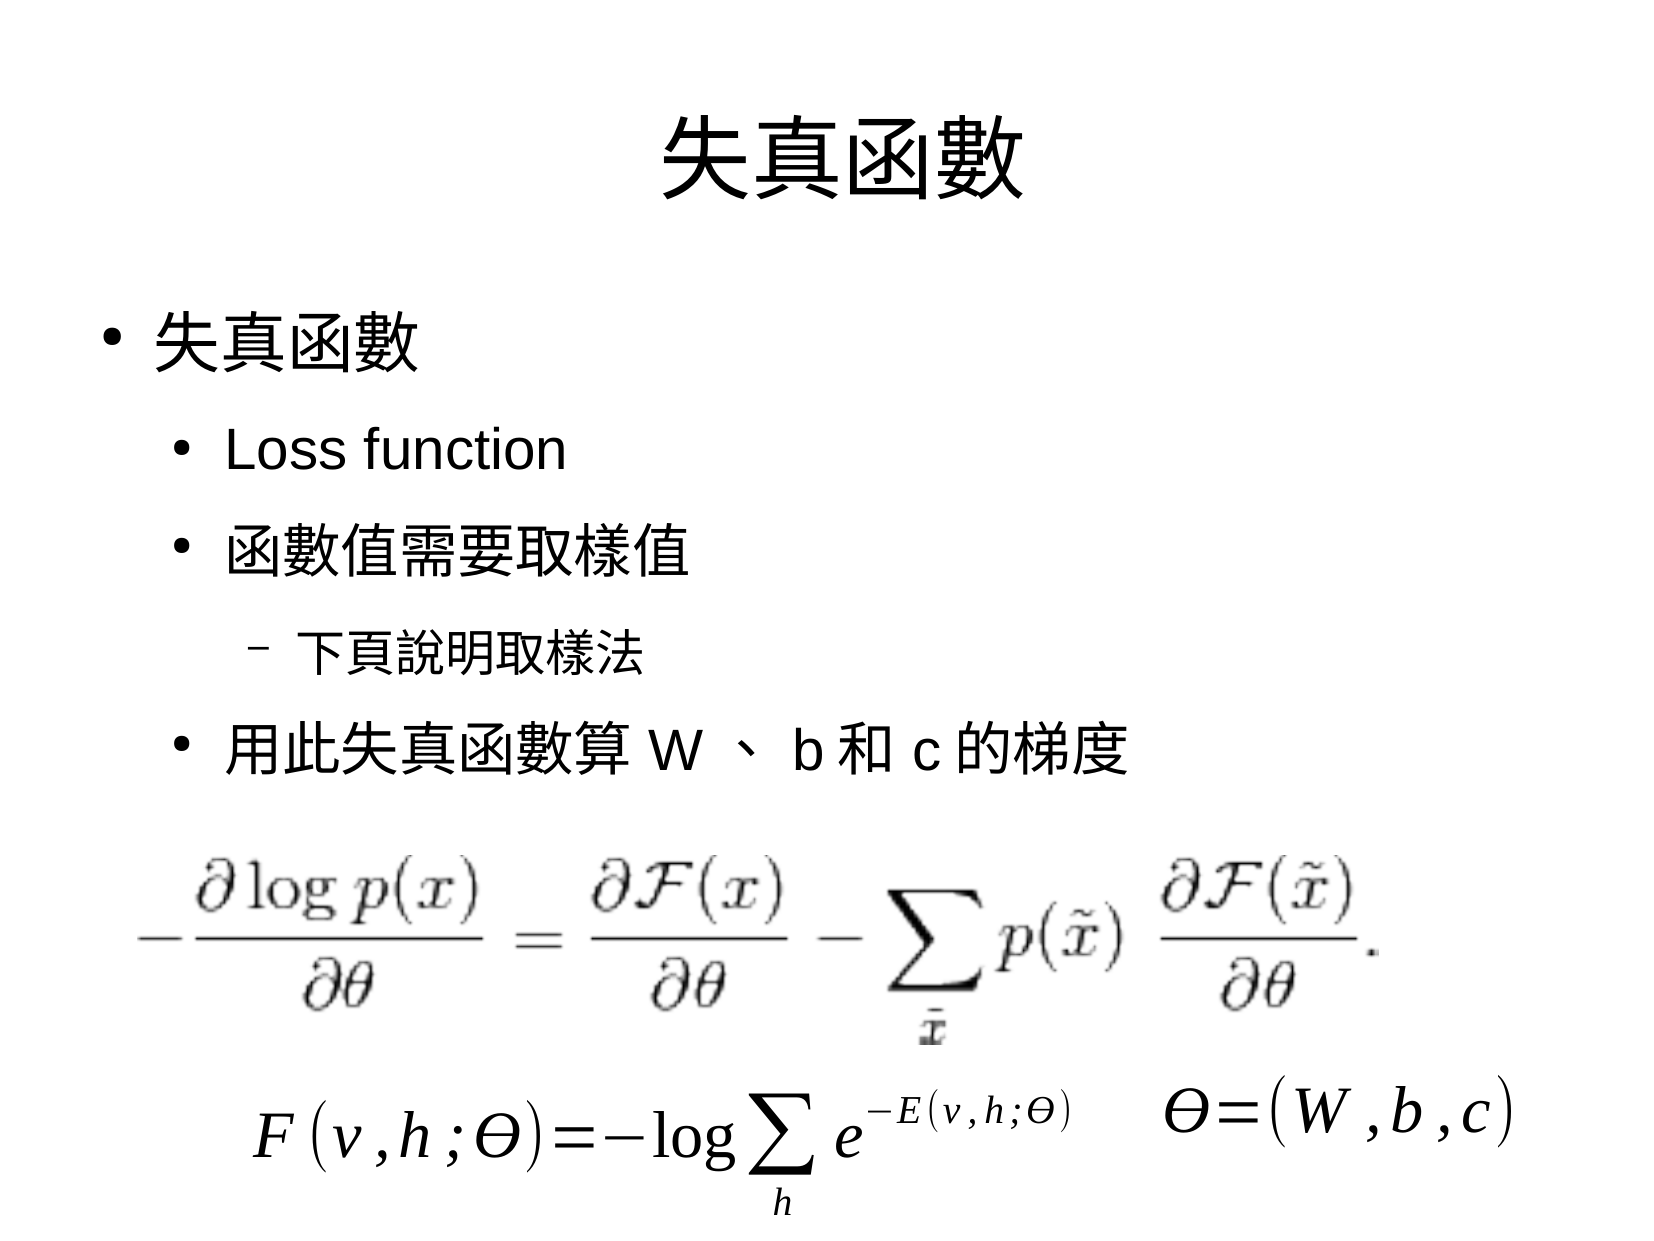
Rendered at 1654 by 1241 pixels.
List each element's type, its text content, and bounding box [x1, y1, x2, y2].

list 失真函數 Loss function 函數值需要取樣值 下頁說明取樣法 用此失真函數算W、b和c的梯度 [82, 290, 1571, 1109]
picture [137, 855, 1379, 1045]
title 失真函數 [82, 49, 1571, 257]
chart [233, 1086, 1087, 1224]
chart [1145, 1074, 1534, 1151]
